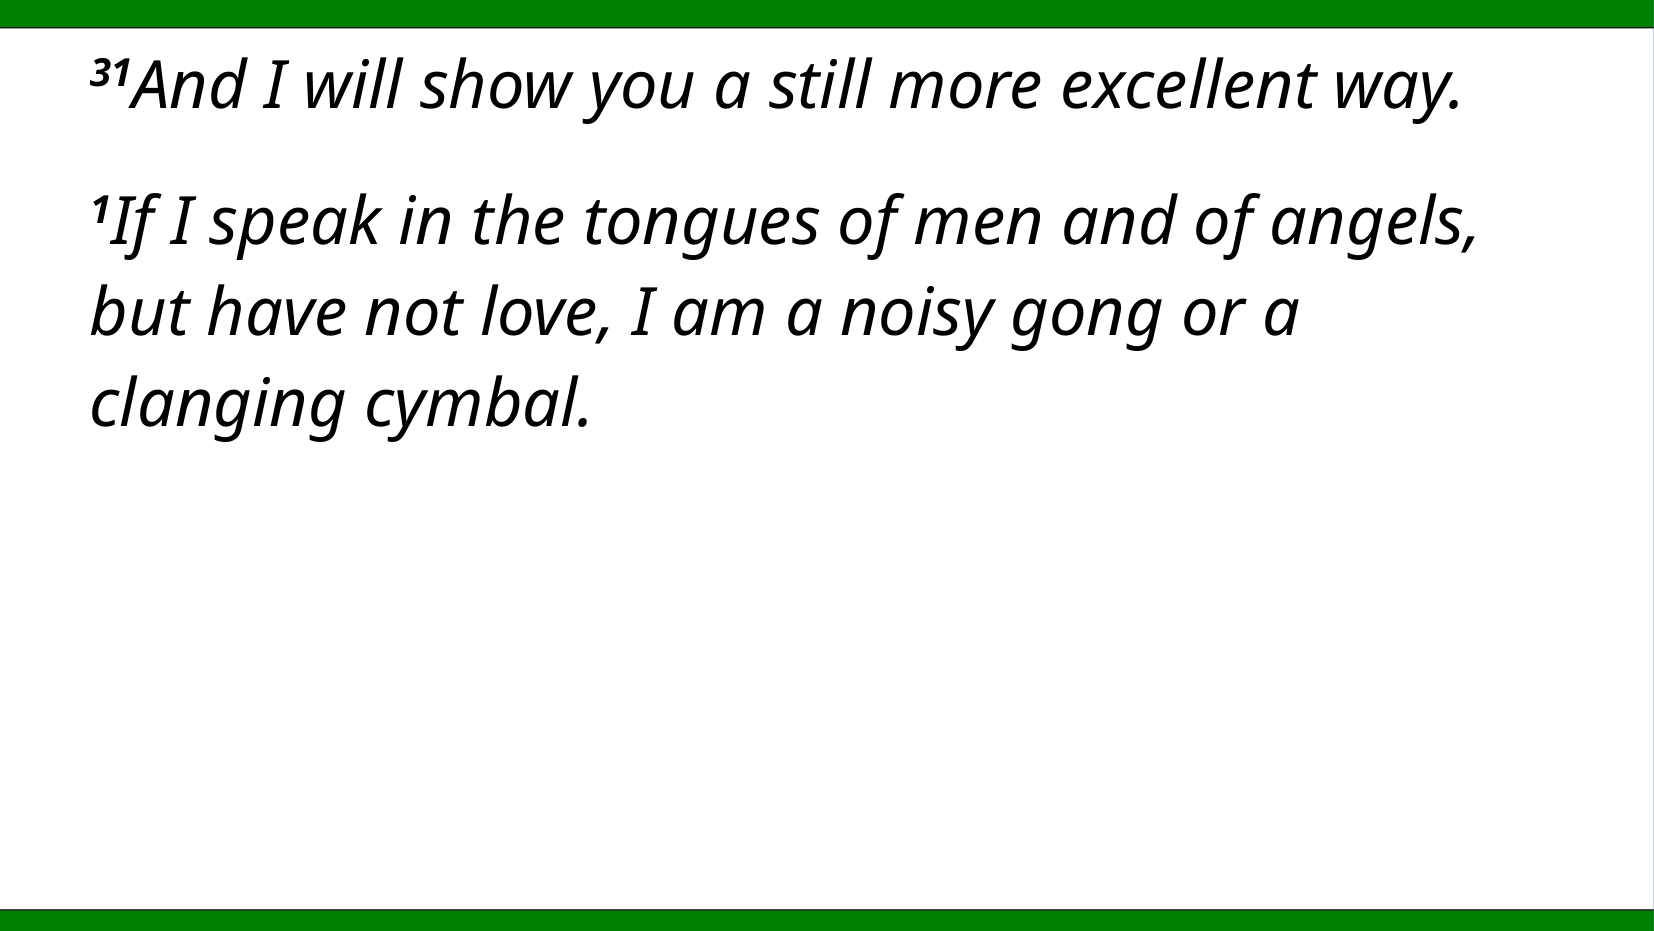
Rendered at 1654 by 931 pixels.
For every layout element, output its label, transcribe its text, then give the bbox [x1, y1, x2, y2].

text_box 31And I will show you a still more excellent way. 1If I speak in the tongues of men and of angels, but have not love, I am a noisy gong or a clanging cymbal. [75, 30, 1576, 496]
picture [0, 0, 1654, 931]
